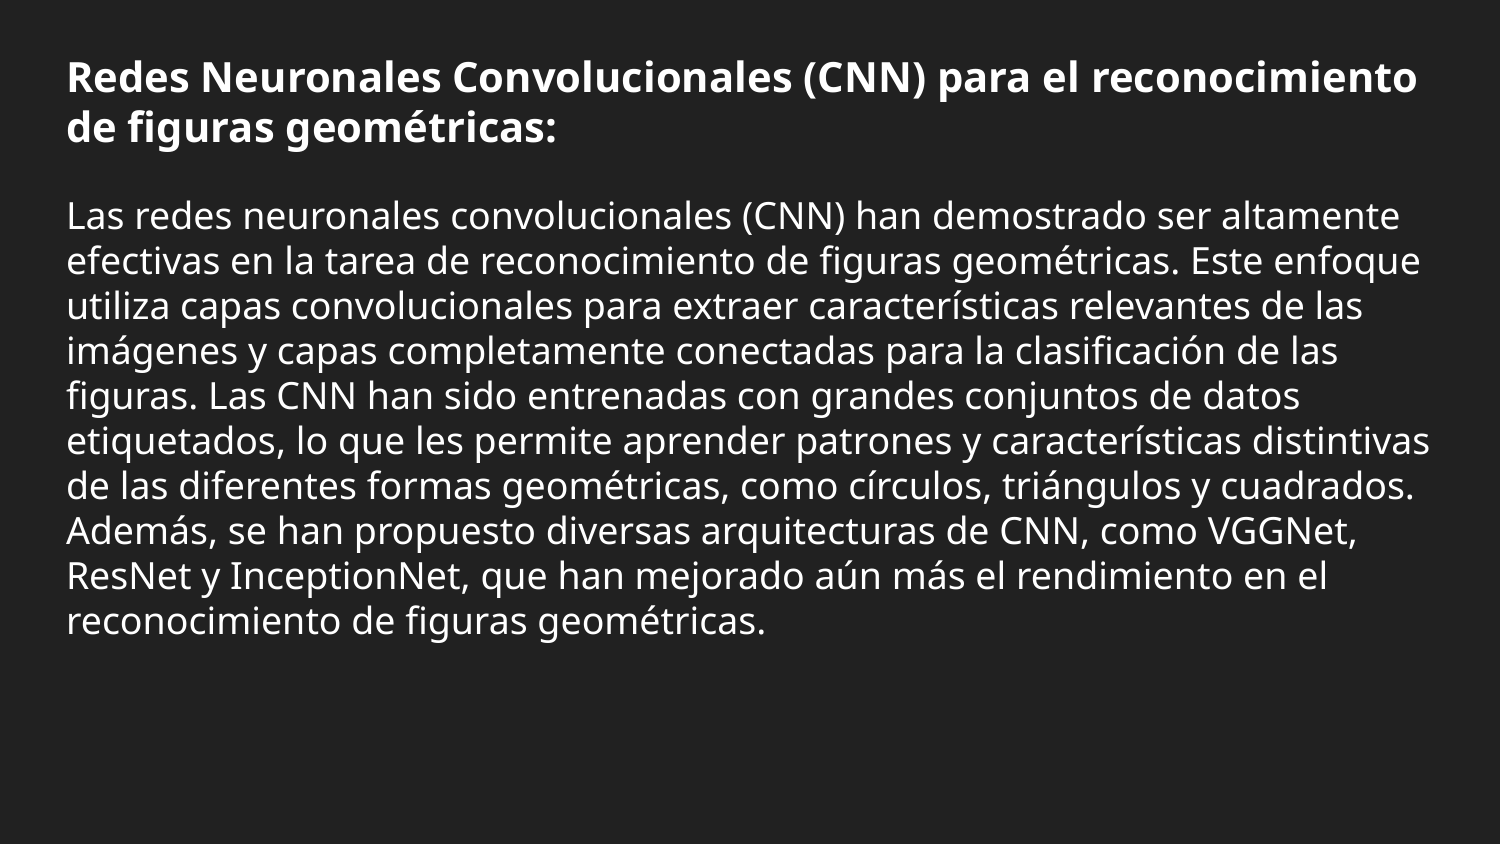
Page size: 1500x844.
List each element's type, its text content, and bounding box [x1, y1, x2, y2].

title Redes Neuronales Convolucionales (CNN) para el reconocimiento de figuras geométricas: [51, 34, 1449, 167]
subtitle Las redes neuronales convolucionales (CNN) han demostrado ser altamente efectivas en la tarea de reconocimiento de figuras geométricas. Este enfoque utiliza capas convolucionales para extraer características relevantes de las imágenes y capas completamente conectadas para la clasificación de las figuras. Las CNN han sido entrenadas con grandes conjuntos de datos etiquetados, lo que les permite aprender patrones y características distintivas de las diferentes formas geométricas, como círculos, triángulos y cuadrados. Además, se han propuesto diversas arquitecturas de CNN, como VGGNet, ResNet y InceptionNet, que han mejorado aún más el rendimiento en el reconocimiento de figuras geométricas. [51, 177, 1449, 808]
